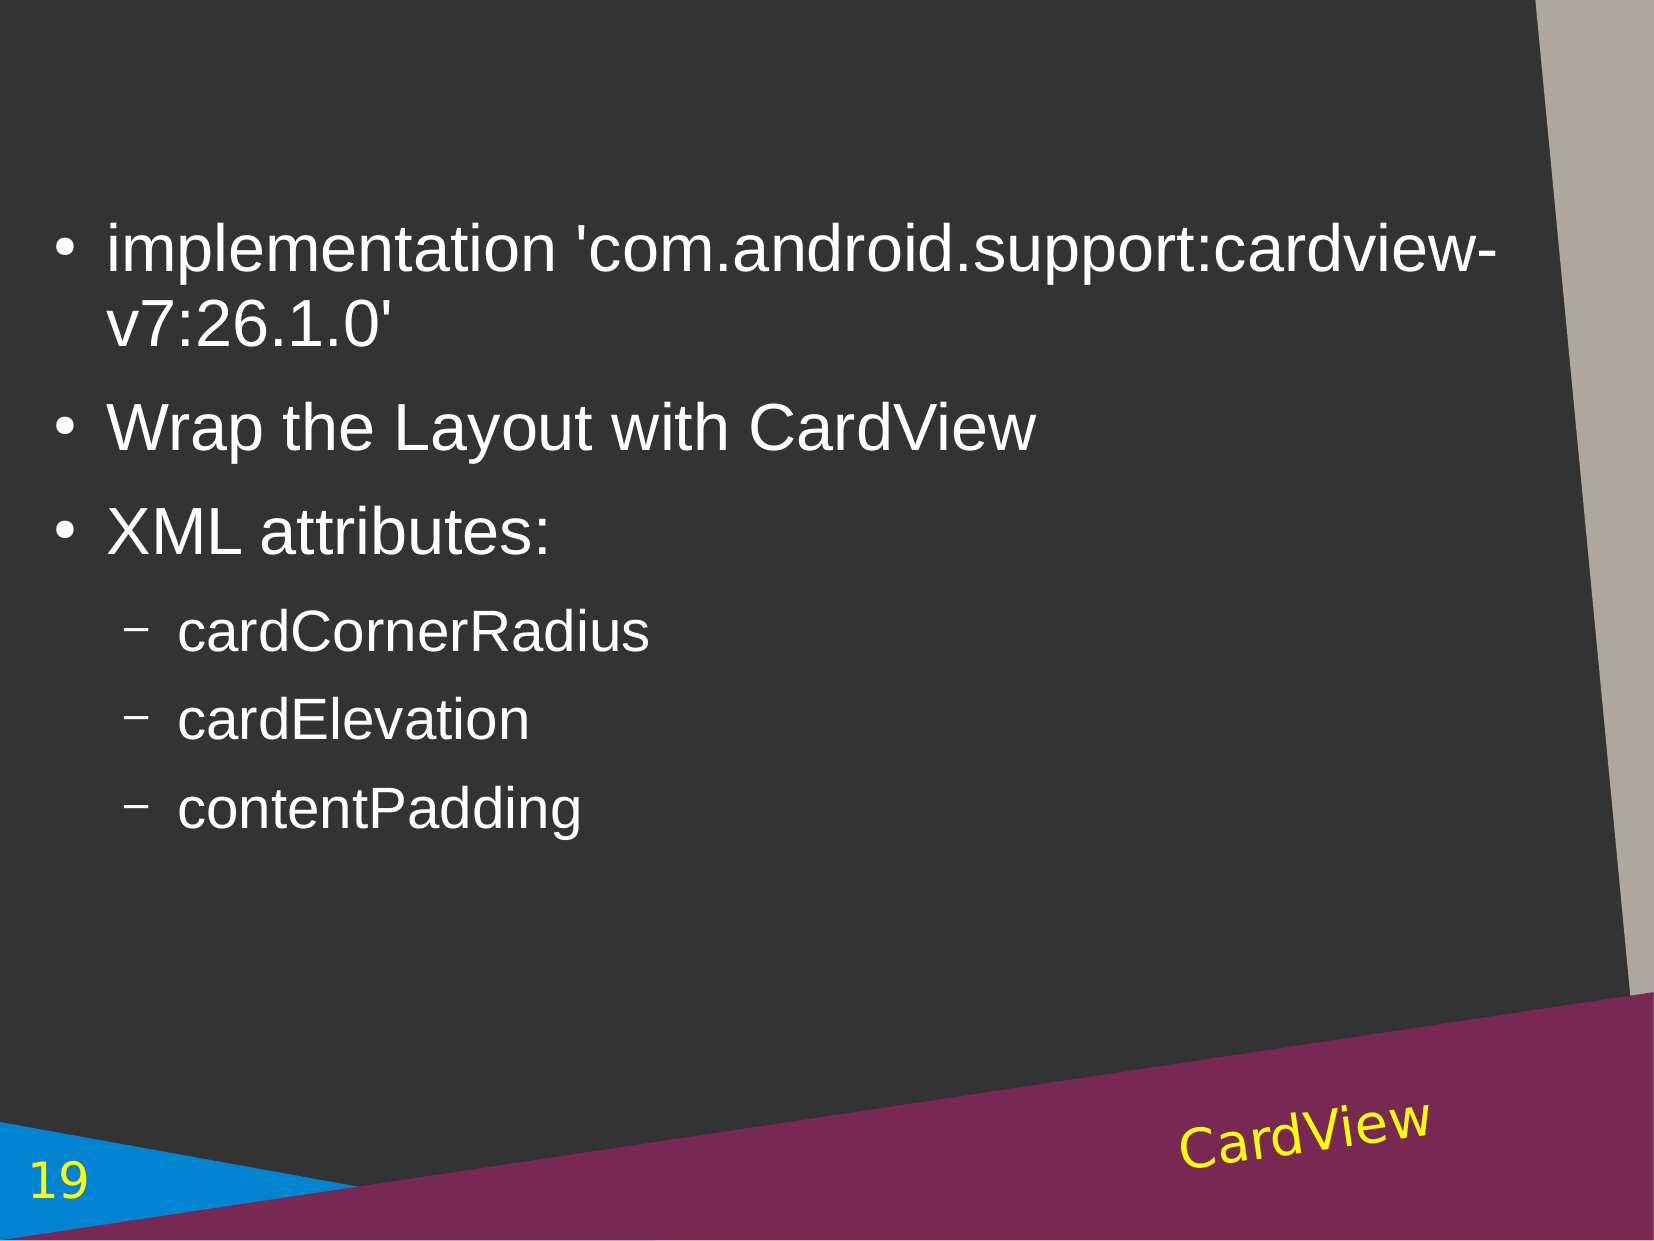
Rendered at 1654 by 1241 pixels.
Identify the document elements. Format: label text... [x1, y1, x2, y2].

list implementation 'com.android.support:cardview-v7:26.1.0' Wrap the Layout with CardView XML attributes: cardCornerRadius cardElevation contentPadding [35, 59, 1524, 993]
title CardView [956, 995, 1654, 1241]
